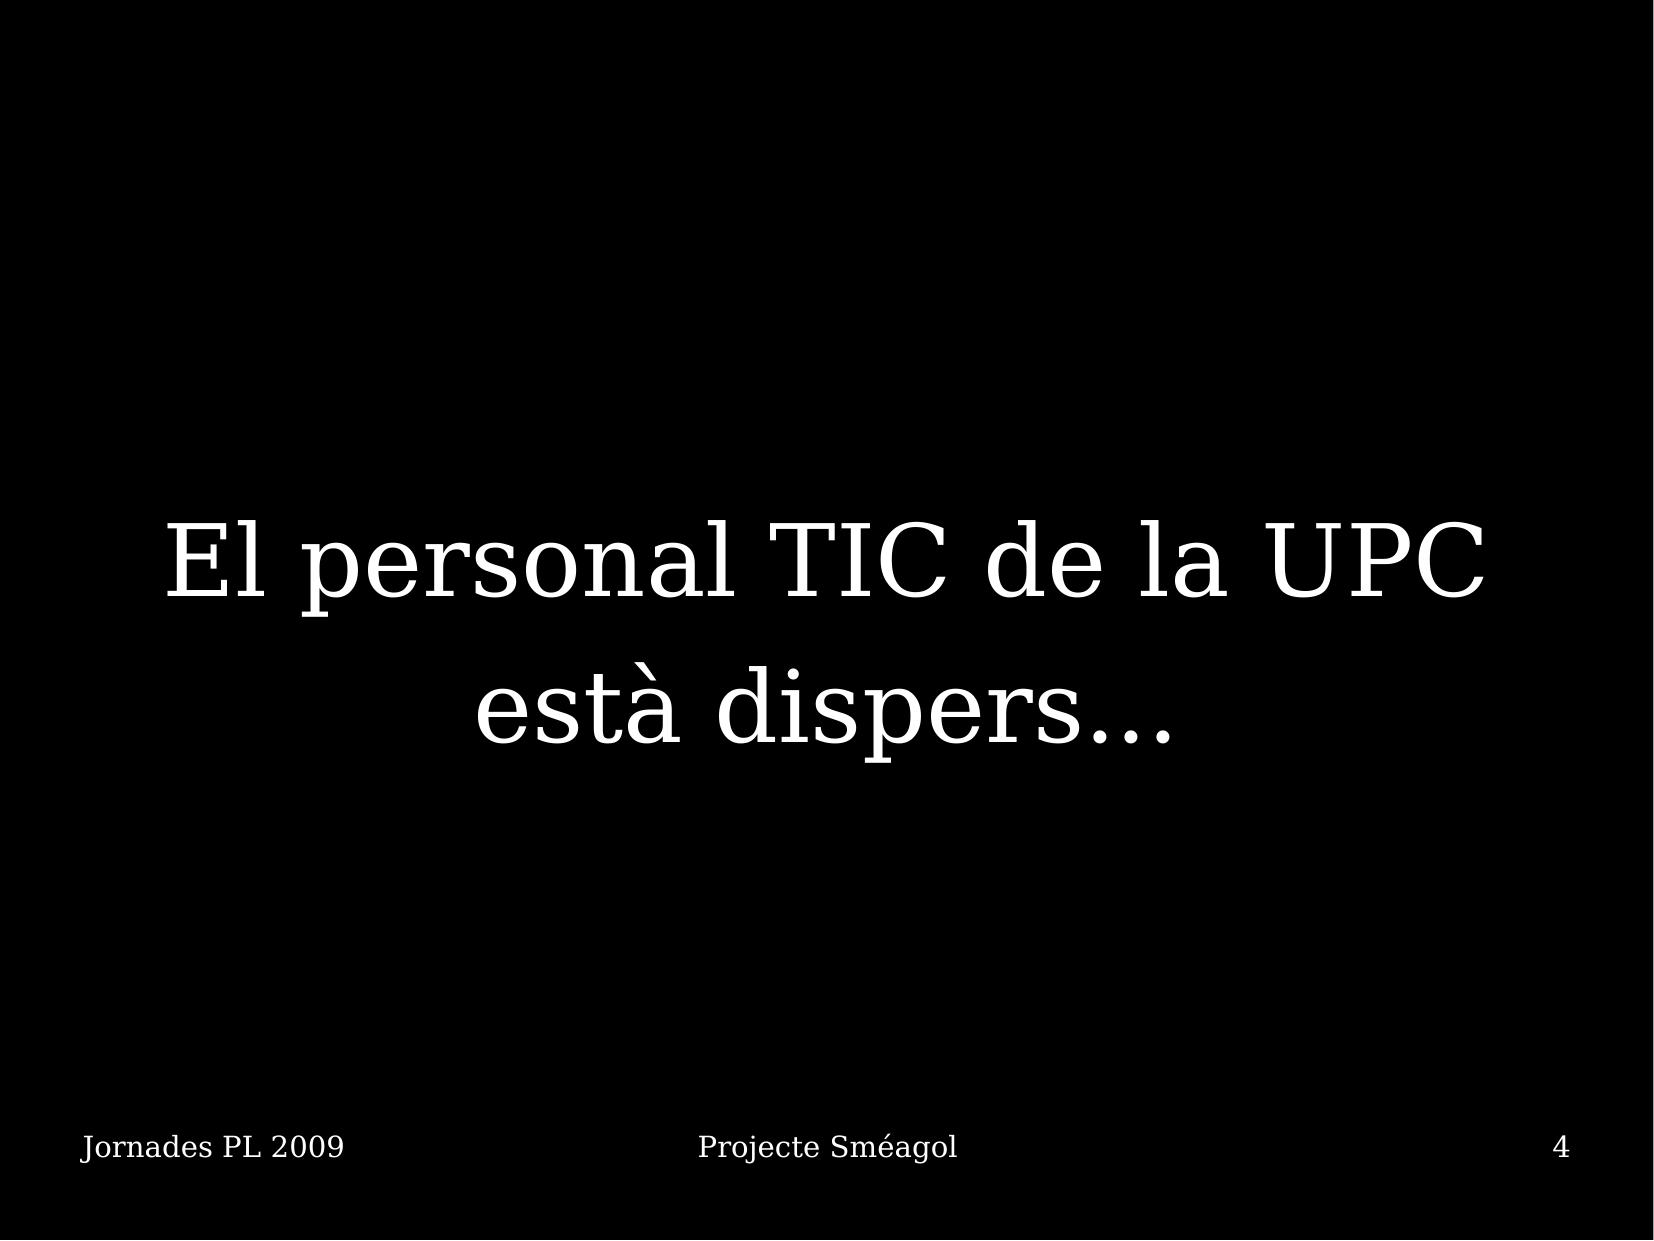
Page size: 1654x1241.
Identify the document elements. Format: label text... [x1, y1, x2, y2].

title El personal TIC de la UPC està dispers... [59, 489, 1595, 752]
